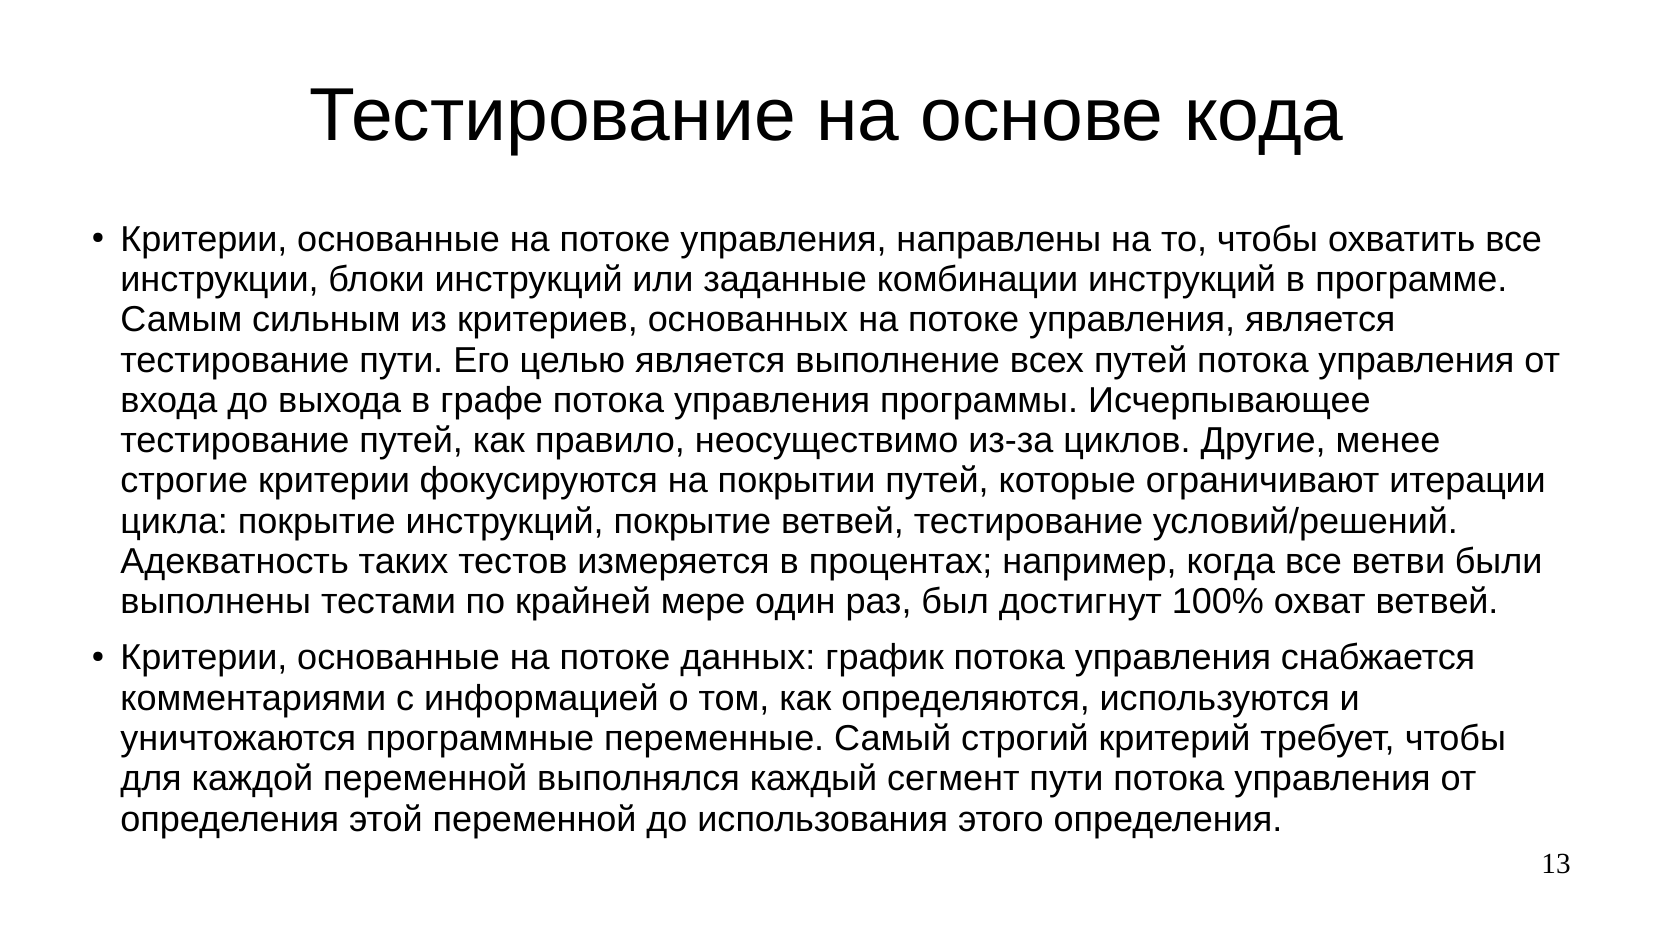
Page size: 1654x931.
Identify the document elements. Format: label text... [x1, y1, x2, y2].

list Критерии, основанные на потоке управления, направлены на то, чтобы охватить все инструкции, блоки инструкций или заданные комбинации инструкций в программе. Самым сильным из критериев, основанных на потоке управления, является тестирование пути. Его целью является выполнение всех путей потока управления от входа до выхода в графе потока управления программы. Исчерпывающее тестирование путей, как правило, неосуществимо из-за циклов. Другие, менее строгие критерии фокусируются на покрытии путей, которые ограничивают итерации цикла: покрытие инструкций, покрытие ветвей, тестирование условий/решений. Адекватность таких тестов измеряется в процентах; например, когда все ветви были выполнены тестами по крайней мере один раз, был достигнут 100% охват ветвей. Критерии, основанные на потоке данных: график потока управления снабжается комментариями с информацией о том, как определяются, используются и уничтожаются программные переменные. Самый строгий критерий требует, чтобы для каждой переменной выполнялся каждый сегмент пути потока управления от определения этой переменной до использования этого определения. [82, 218, 1571, 857]
title Тестирование на основе кода [82, 37, 1571, 193]
